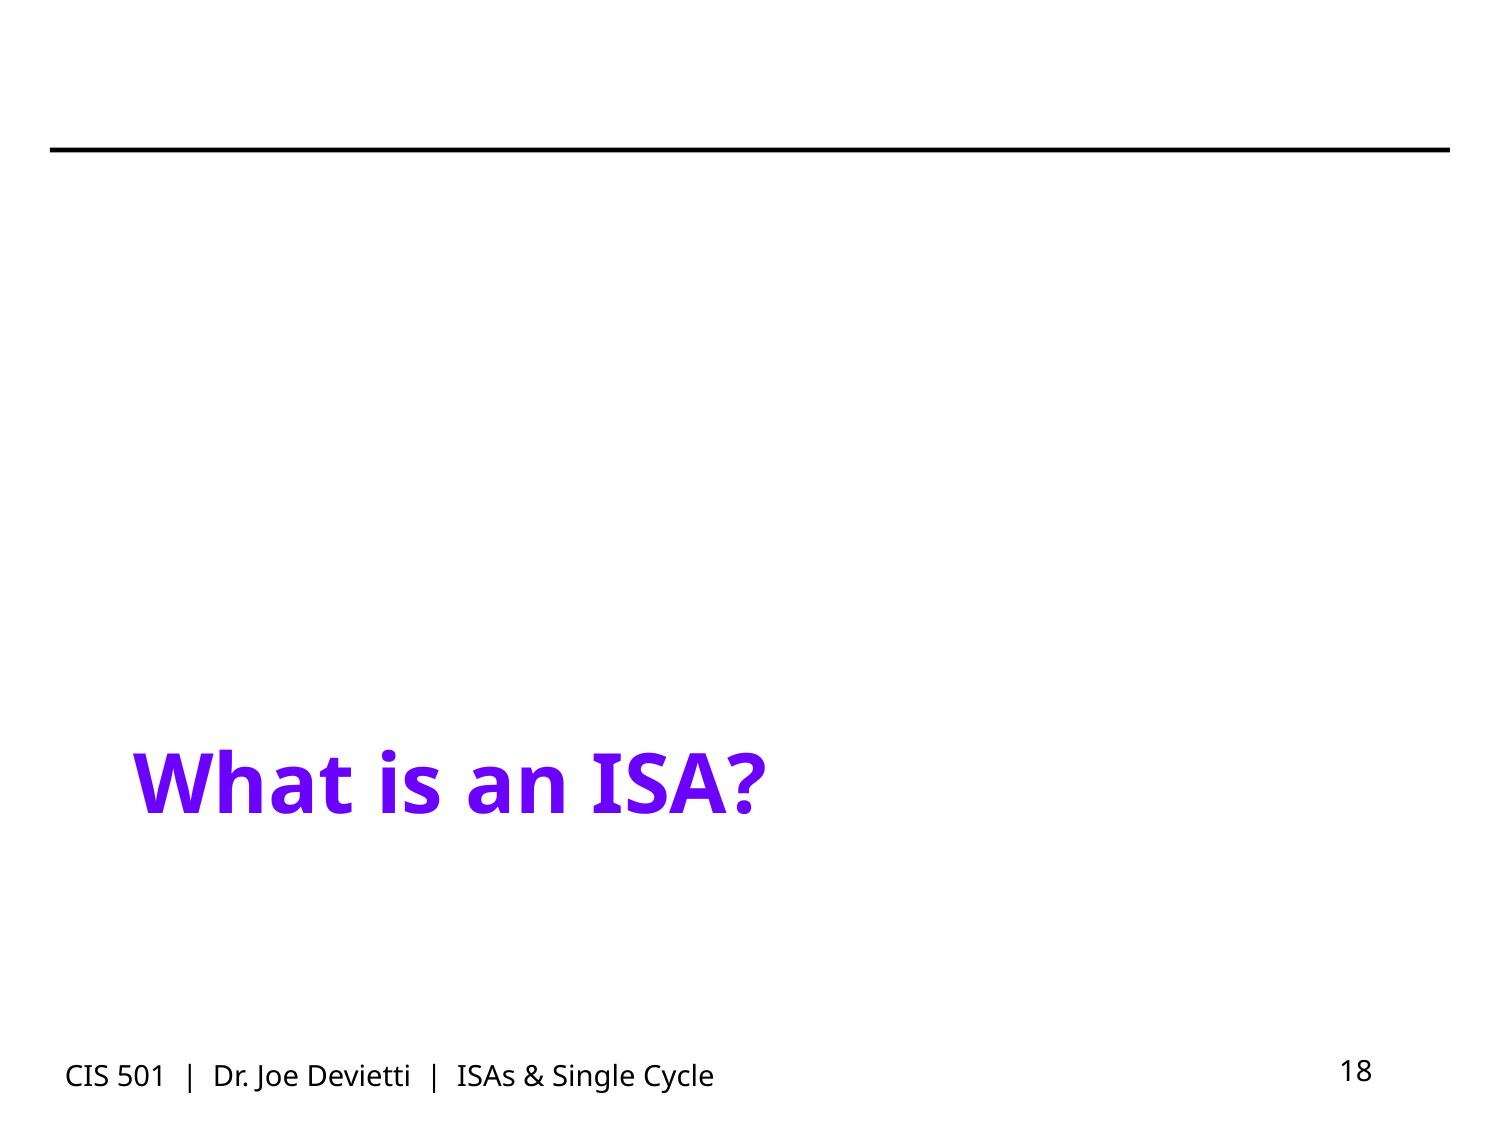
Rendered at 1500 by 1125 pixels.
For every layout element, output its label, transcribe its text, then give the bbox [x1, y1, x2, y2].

text_box What is an ISA? [118, 722, 1394, 947]
text_box <number> [1074, 1049, 1388, 1100]
text_box CIS 501 | Dr. Joe Devietti | ISAs & Single Cycle [49, 1049, 988, 1100]
